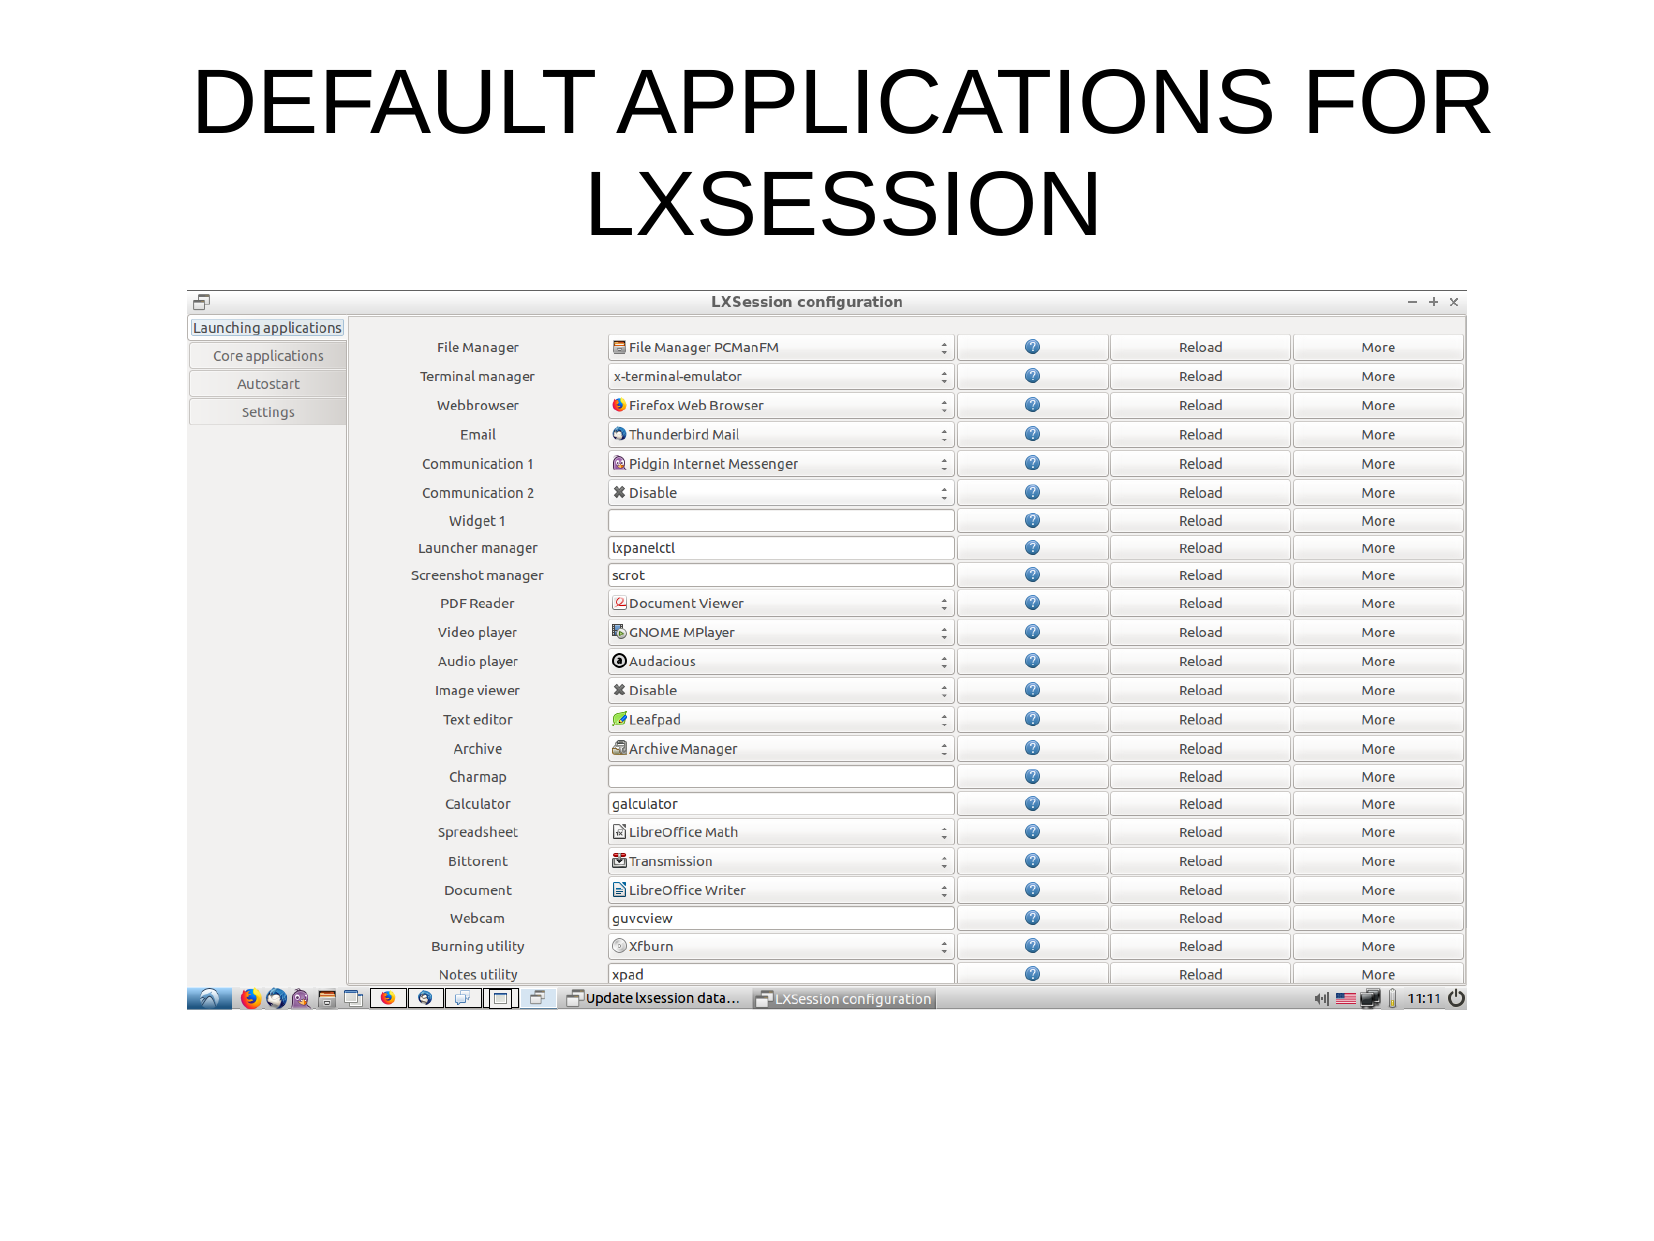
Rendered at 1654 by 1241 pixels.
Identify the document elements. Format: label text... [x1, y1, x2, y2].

title DEFAULT APPLICATIONS FOR LXSESSION [82, 49, 1571, 257]
picture [187, 290, 1467, 1010]
